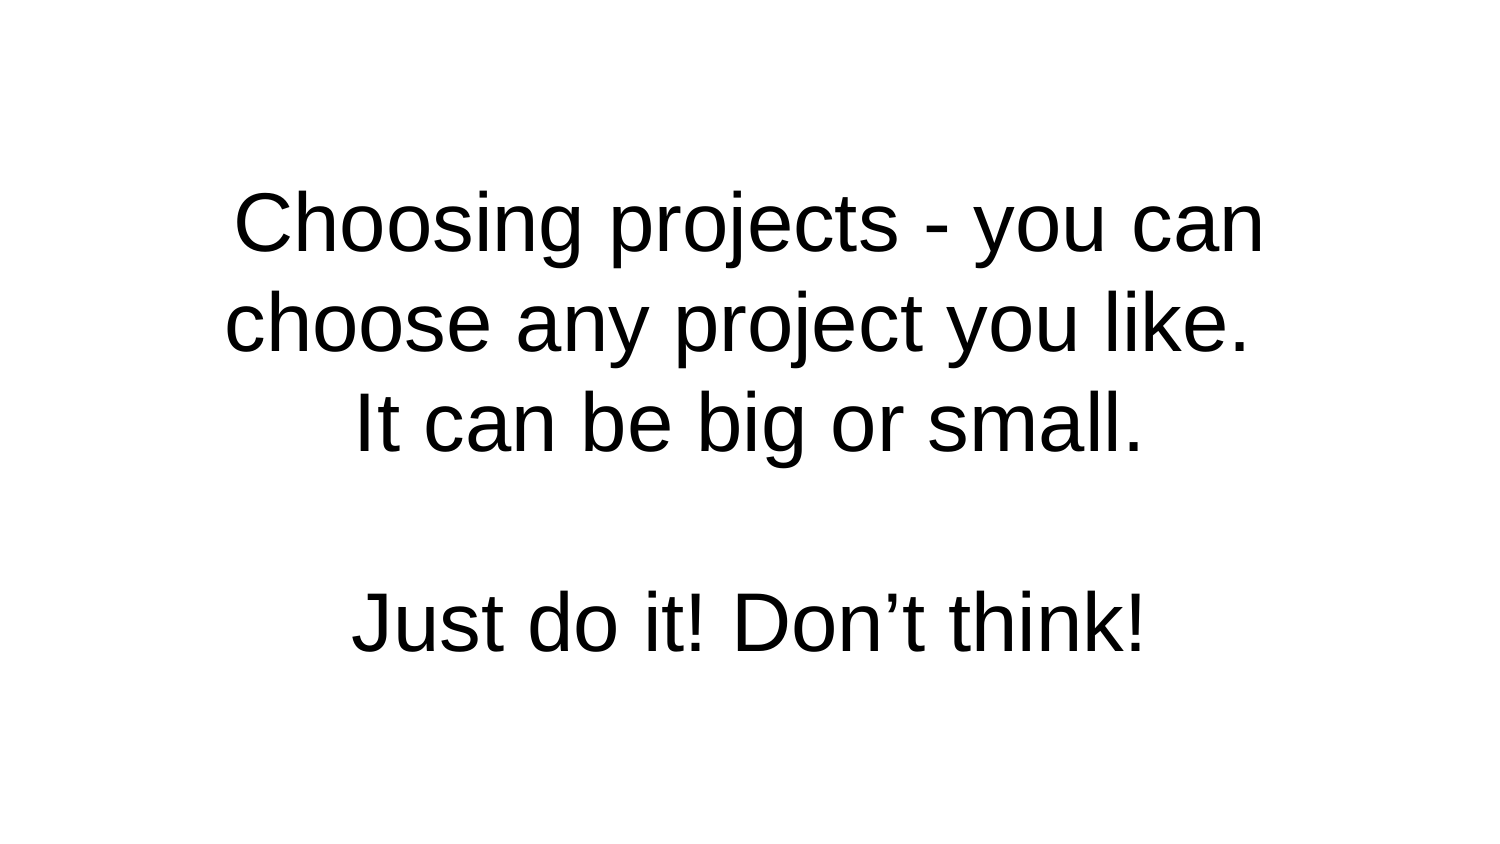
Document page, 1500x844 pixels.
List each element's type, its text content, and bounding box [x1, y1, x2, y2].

text_box Choosing projects - you can choose any project you like. It can be big or small. Just do it! Don’t think! [152, 153, 1348, 691]
